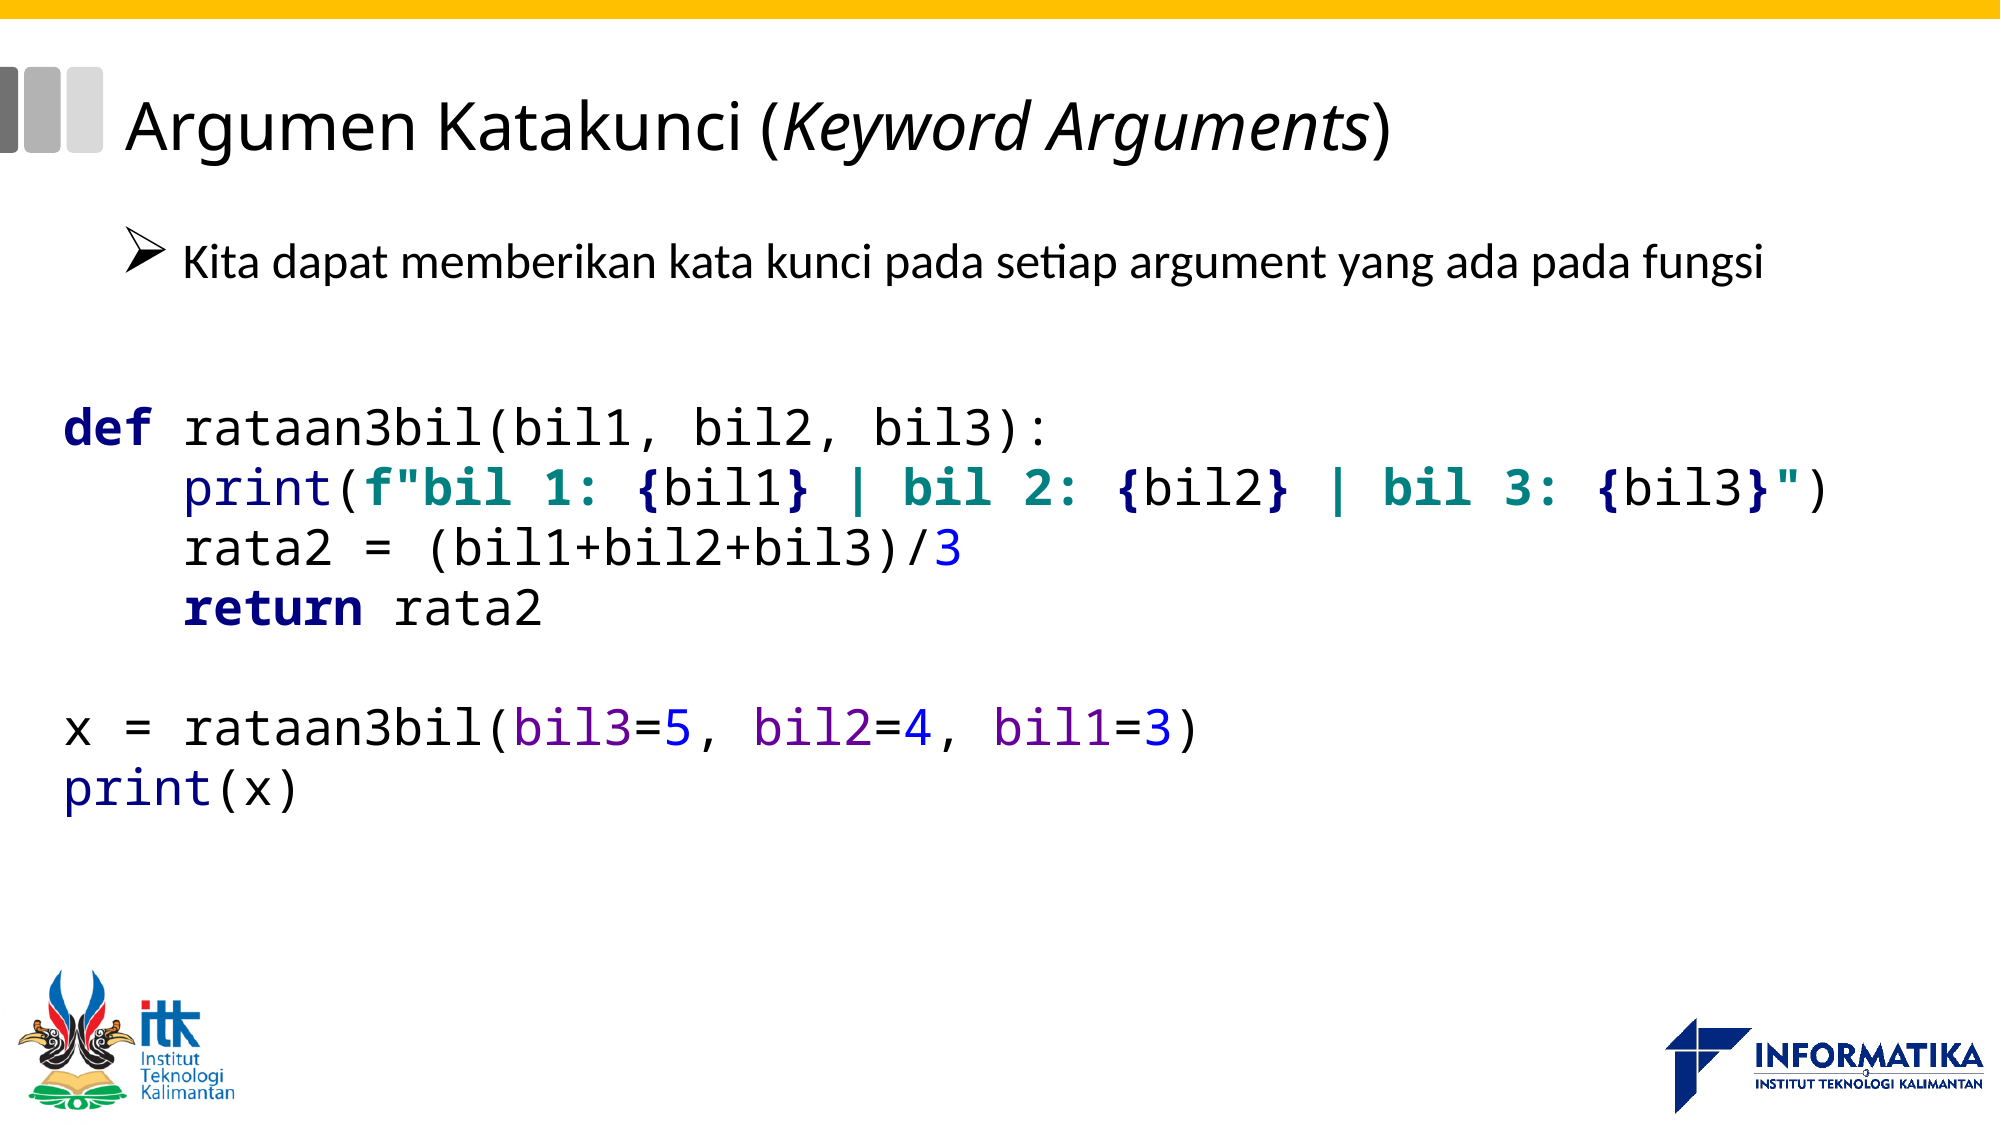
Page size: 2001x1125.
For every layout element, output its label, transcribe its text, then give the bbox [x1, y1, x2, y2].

text_box def rataan3bil(bil1, bil2, bil3): print(f"bil 1: {bil1} | bil 2: {bil2} | bil 3: {bil3}") rata2 = (bil1+bil2+bil3)/3 return rata2 x = rataan3bil(bil3=5, bil2=4, bil1=3) print(x) [43, 385, 1988, 826]
text_box Kita dapat memberikan kata kunci pada setiap argument yang ada pada fungsi [105, 220, 1791, 296]
title Argumen Katakunci (Keyword Arguments) [105, 72, 1831, 177]
picture [1664, 1017, 1984, 1114]
text_box [0, 0, 2000, 19]
picture [0, 935, 253, 1125]
